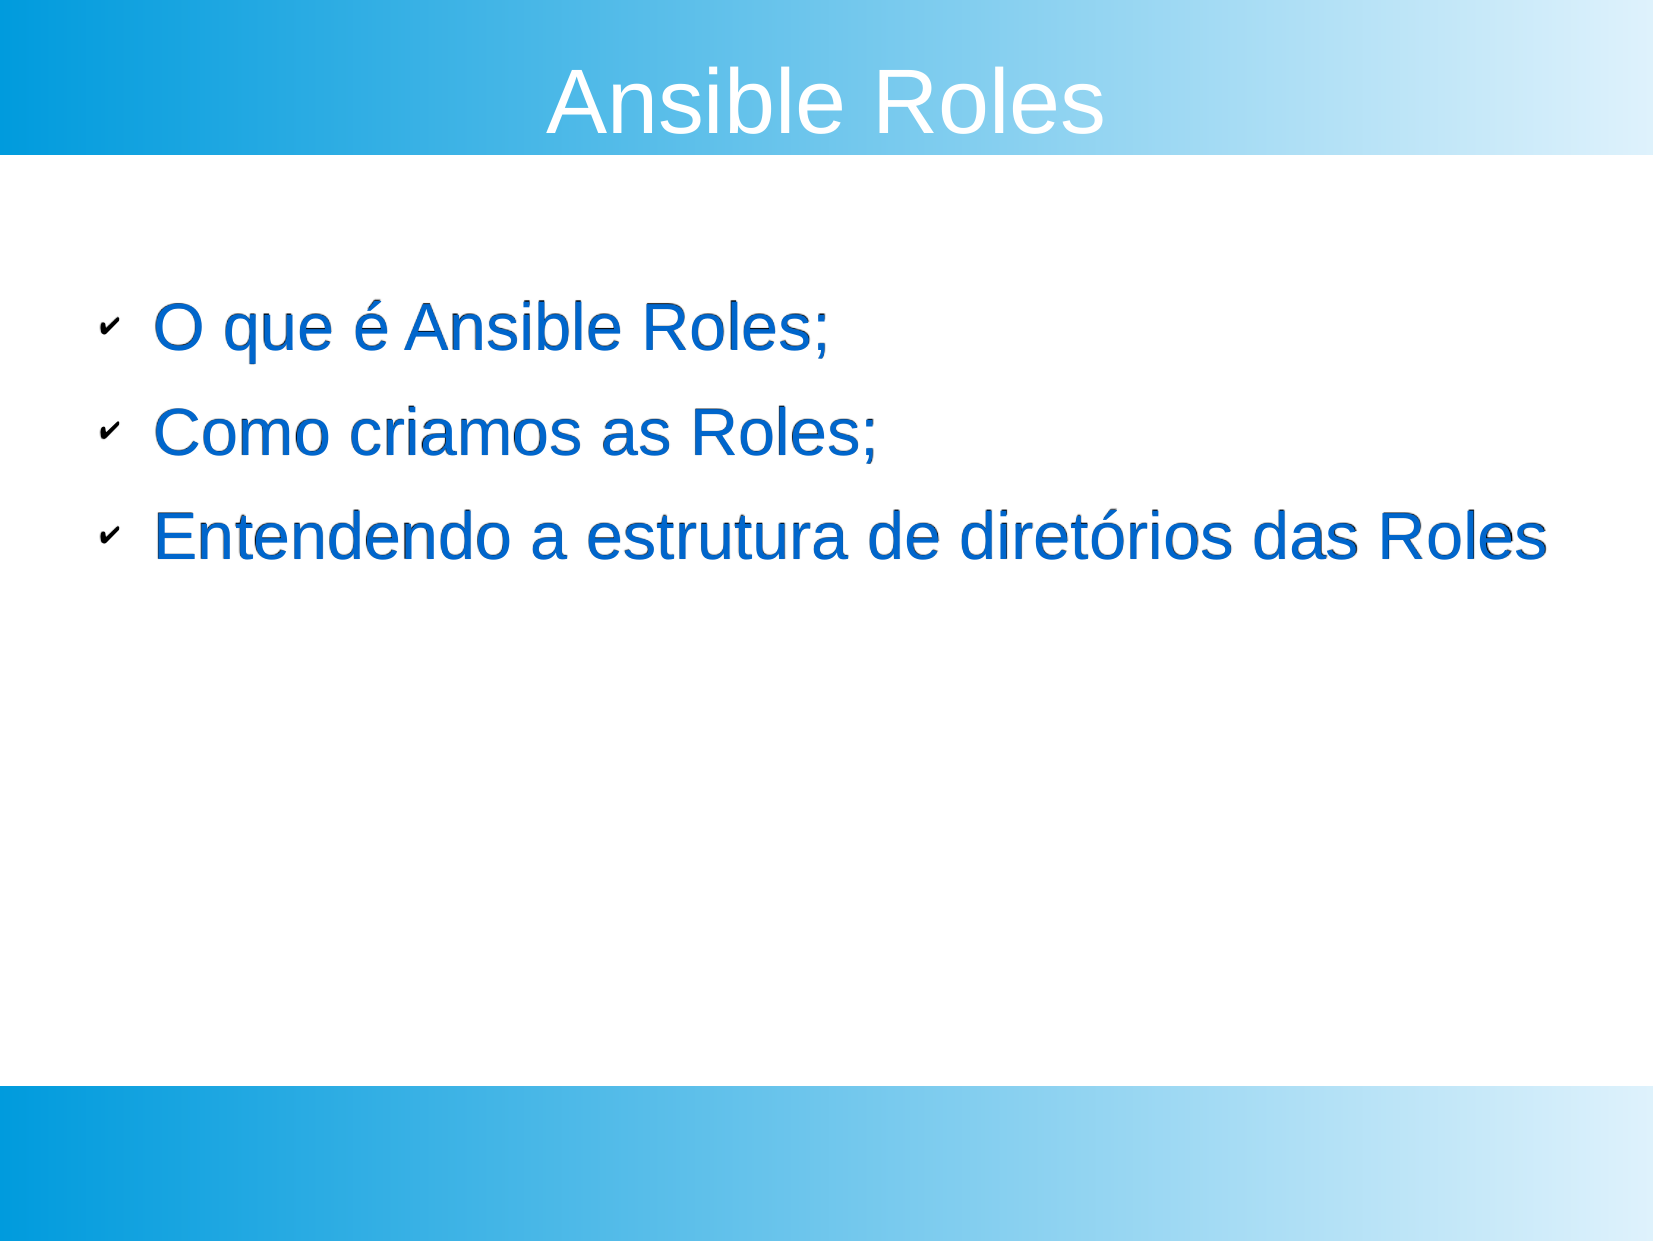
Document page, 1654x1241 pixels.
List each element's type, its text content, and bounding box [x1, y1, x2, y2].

title Ansible Roles [82, 49, 1571, 155]
list O que é Ansible Roles; Como criamos as Roles; Entendendo a estrutura de diretórios das Roles [82, 290, 1571, 1010]
